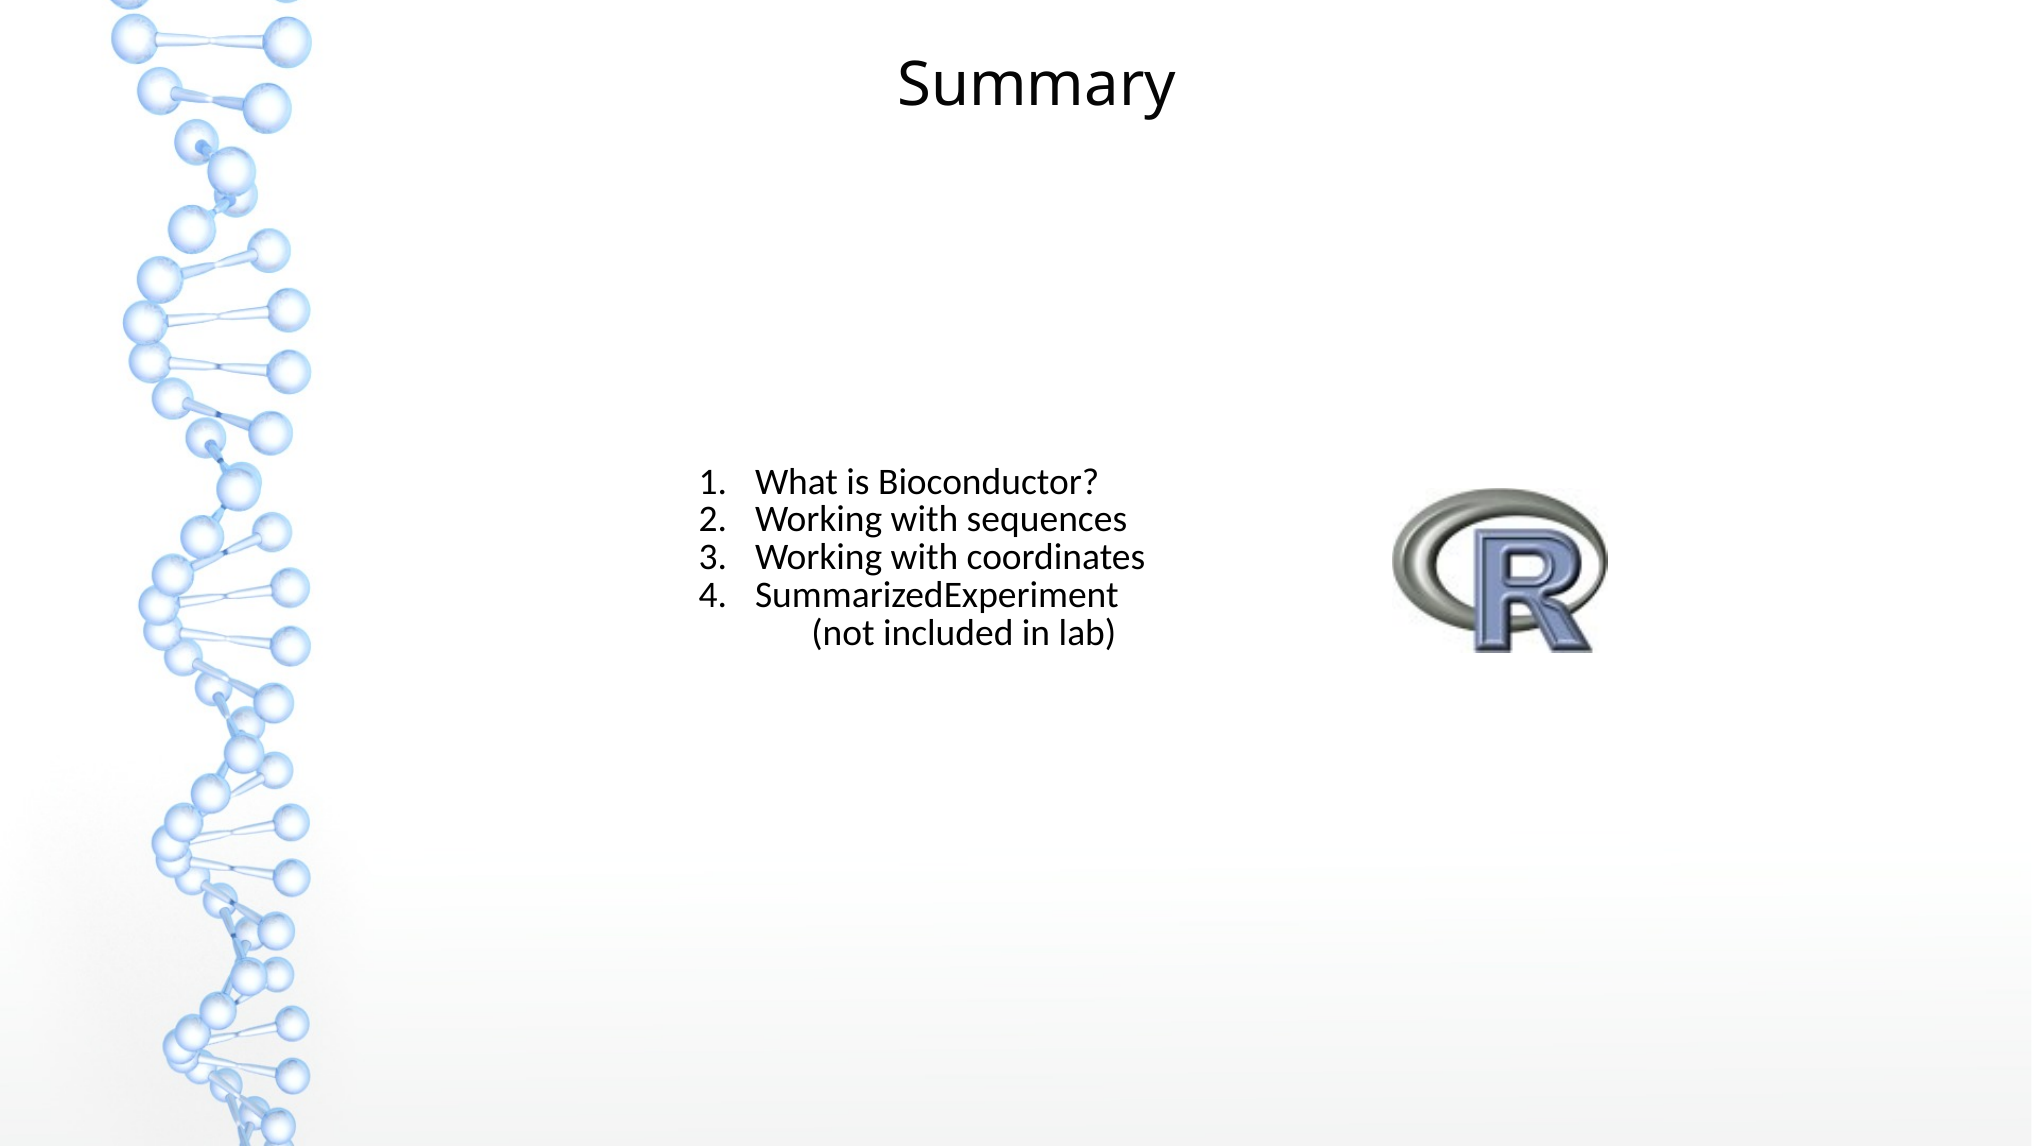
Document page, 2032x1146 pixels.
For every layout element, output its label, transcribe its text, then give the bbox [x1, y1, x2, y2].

text_box What is Bioconductor? Working with sequences Working with coordinates SummarizedExperiment (not included in lab) [683, 458, 1183, 705]
text_box Summary [896, 43, 1196, 139]
picture [1392, 488, 1608, 653]
